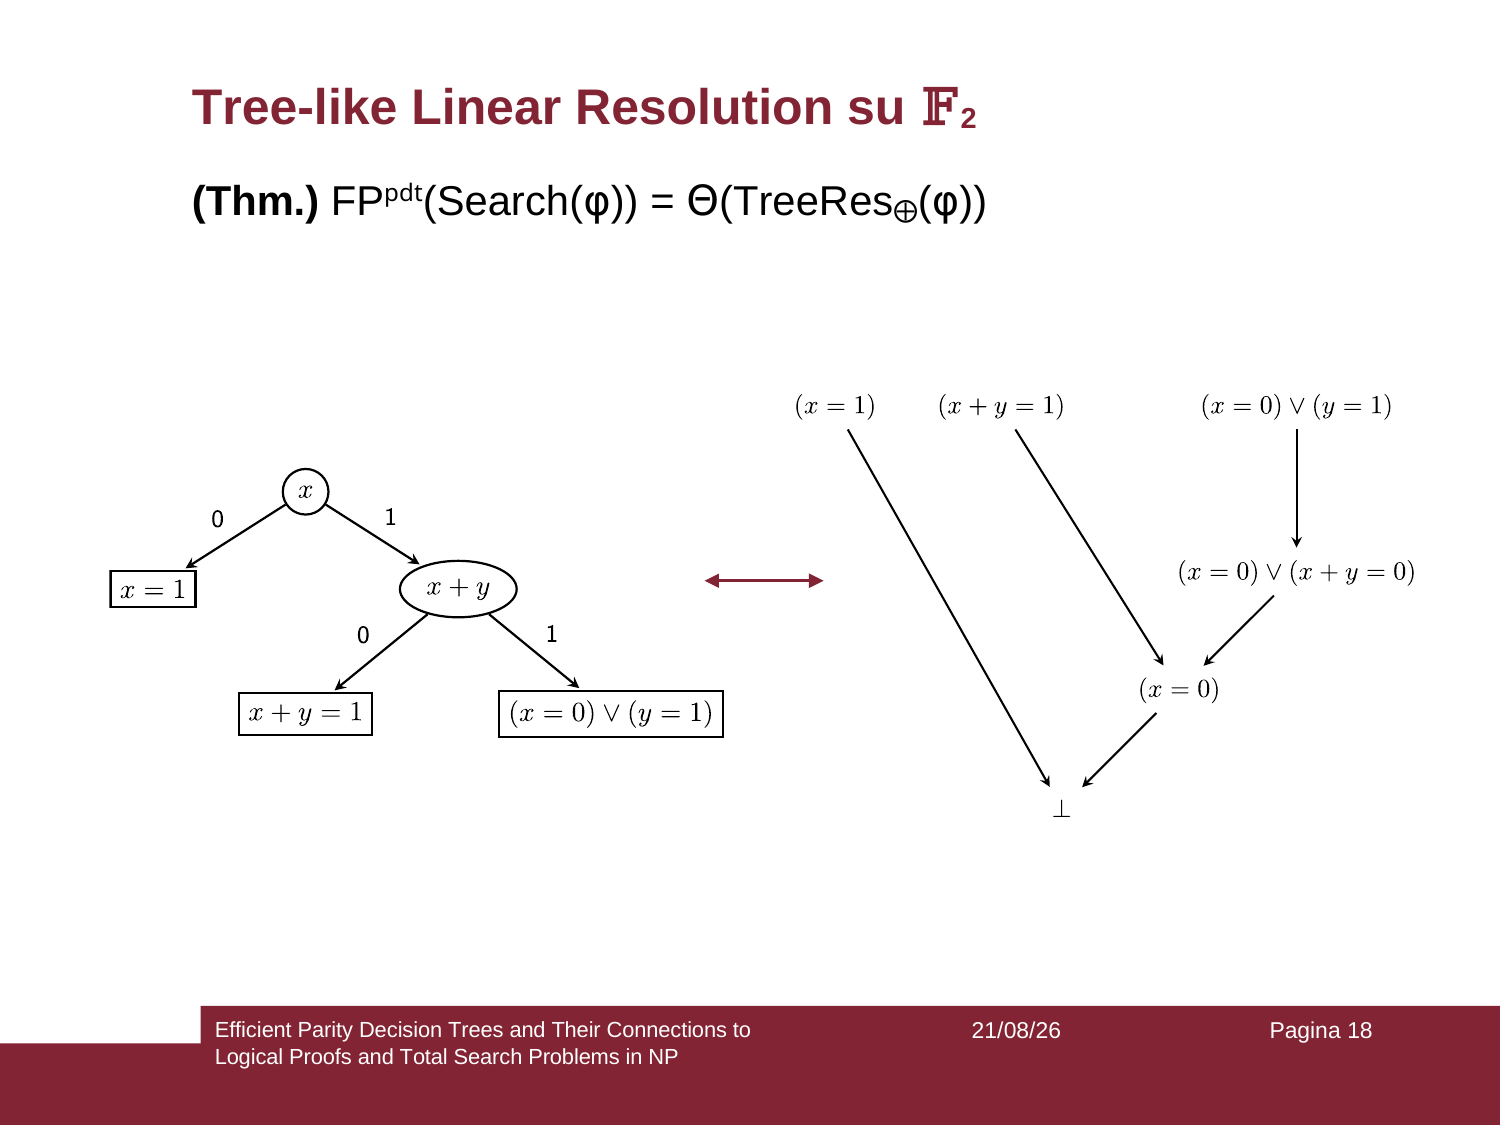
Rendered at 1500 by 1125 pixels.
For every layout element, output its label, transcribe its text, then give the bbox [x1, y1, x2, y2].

text_box Efficient Parity Decision Trees and Their Connections to Logical Proofs and Total Search Problems in NP [200, 1008, 768, 1084]
picture [783, 383, 1427, 827]
text_box 24/10/24 [860, 1008, 1173, 1084]
text_box Tree-like Linear Resolution su 𝔽2 [177, 66, 1394, 151]
text_box (Thm.) FPpdt(Search(φ)) = Θ(TreeRes⨁(φ)) [177, 165, 1392, 232]
picture [109, 467, 725, 739]
text_box Pagina <number> [1173, 1008, 1388, 1084]
